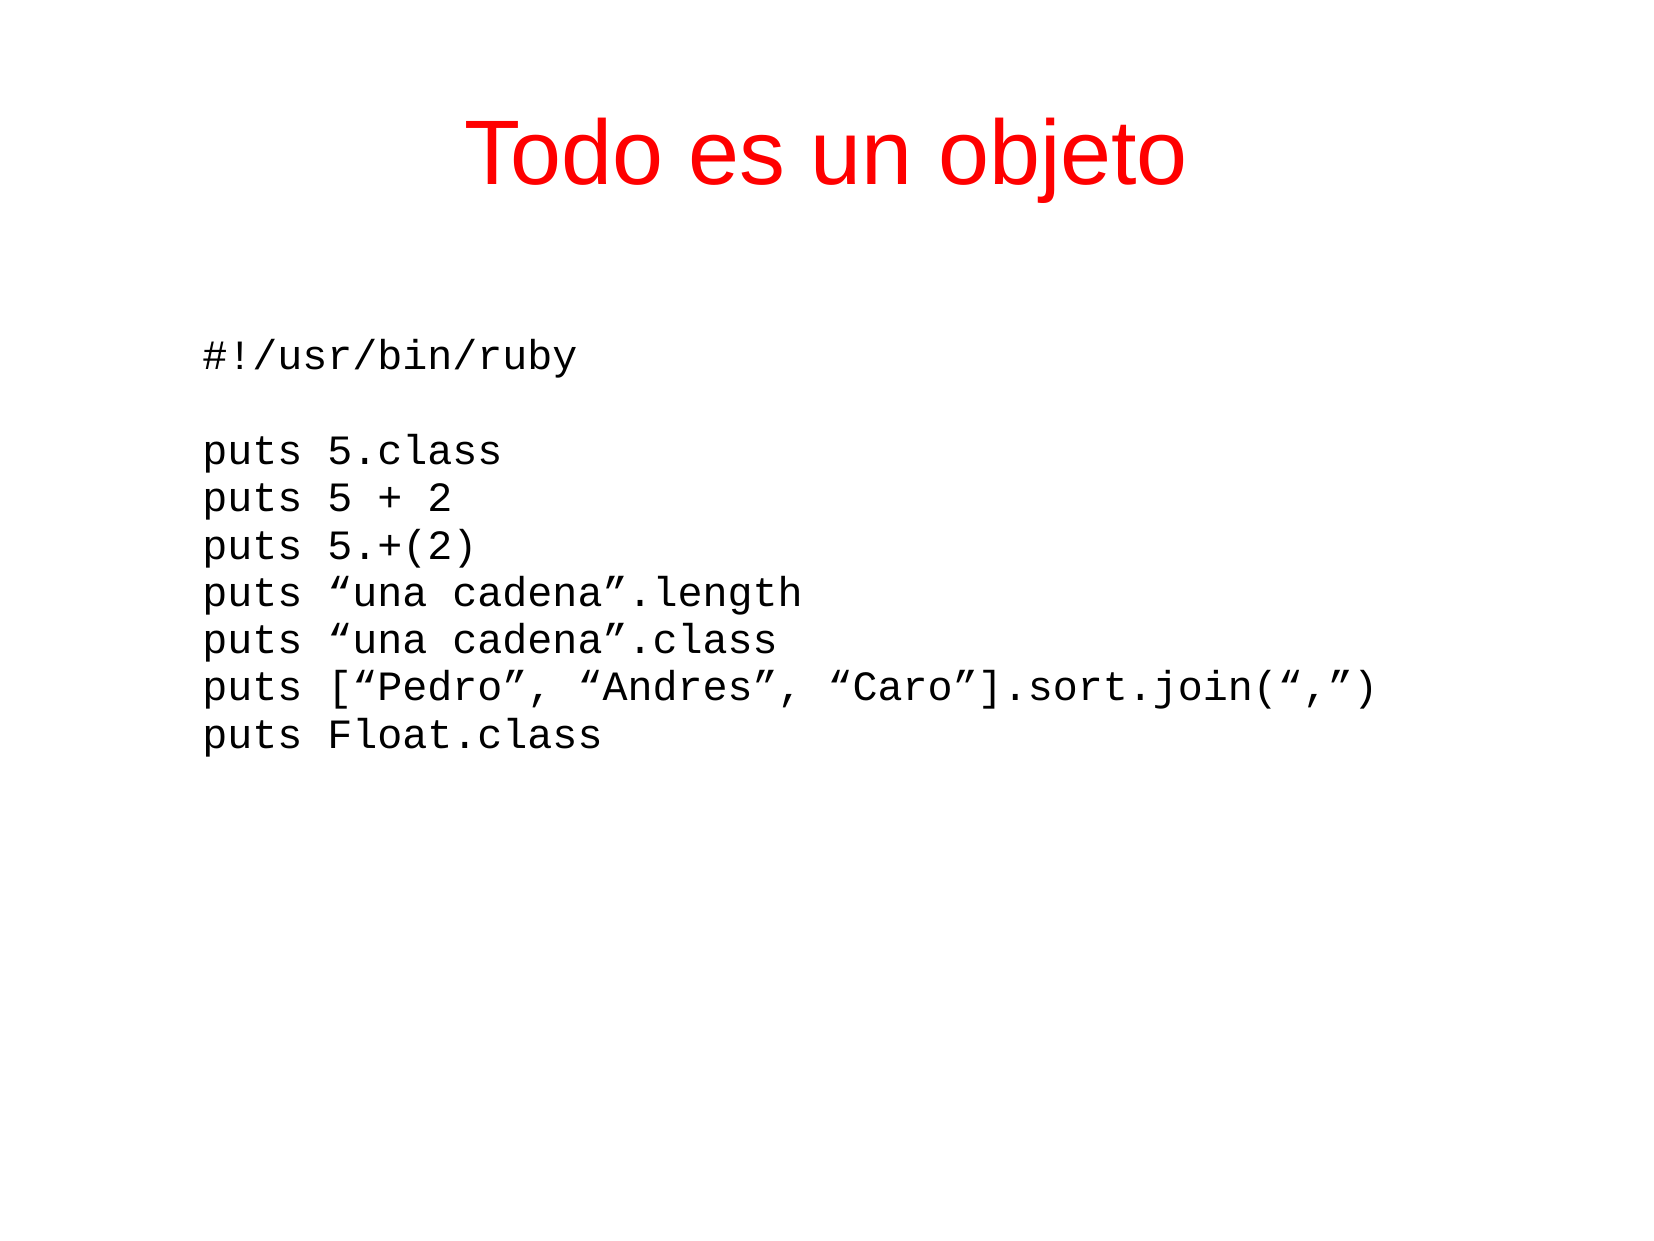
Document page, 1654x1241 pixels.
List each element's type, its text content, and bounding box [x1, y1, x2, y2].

text_box #!/usr/bin/ruby puts 5.class puts 5 + 2 puts 5.+(2) puts “una cadena”.length puts “una cadena”.class puts [“Pedro”, “Andres”, “Caro”].sort.join(“,”) puts Float.class [187, 327, 1463, 841]
title Todo es un objeto [82, 49, 1571, 257]
